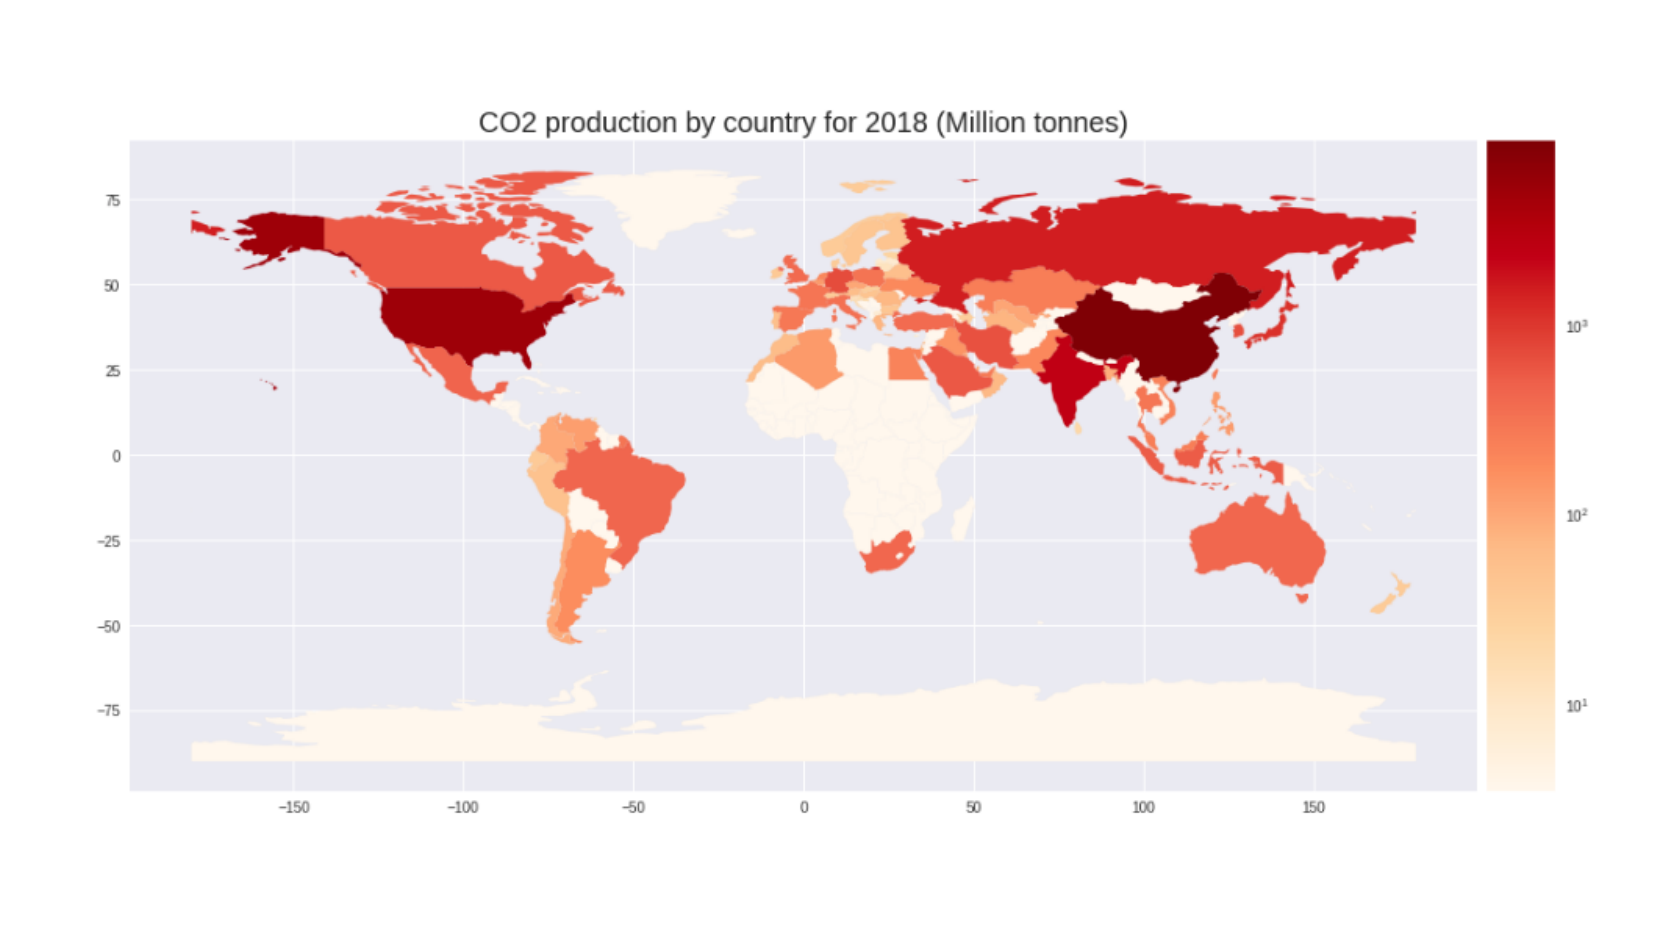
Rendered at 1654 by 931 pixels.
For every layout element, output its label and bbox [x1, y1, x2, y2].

picture [58, 98, 1604, 835]
